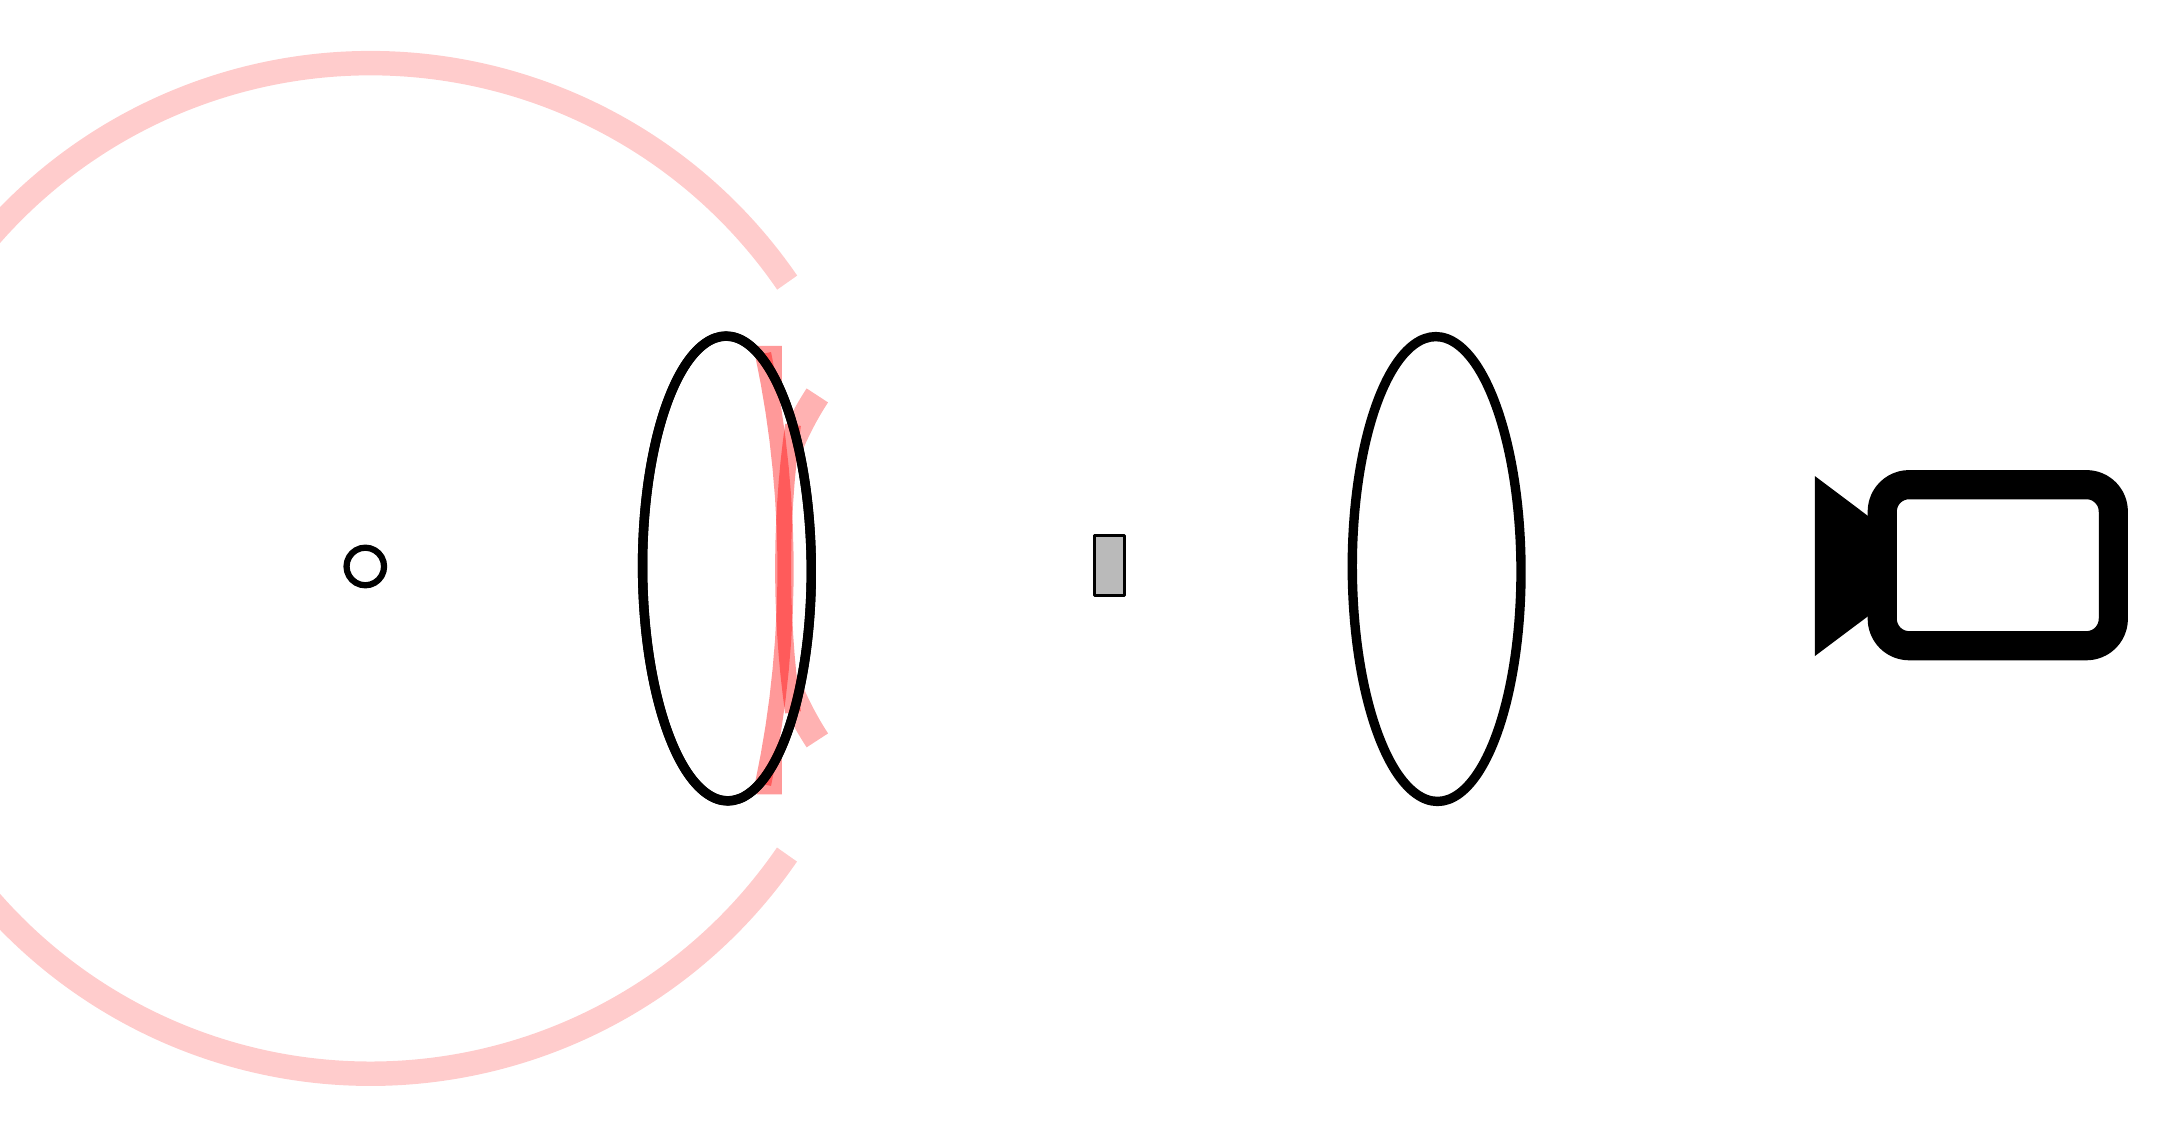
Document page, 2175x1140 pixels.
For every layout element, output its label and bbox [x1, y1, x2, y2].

text_box [766, 774, 774, 786]
text_box [1814, 476, 1875, 657]
text_box [0, 0, 1747, 1140]
text_box [648, 341, 806, 796]
text_box [765, 352, 774, 365]
text_box [1882, 484, 2114, 646]
